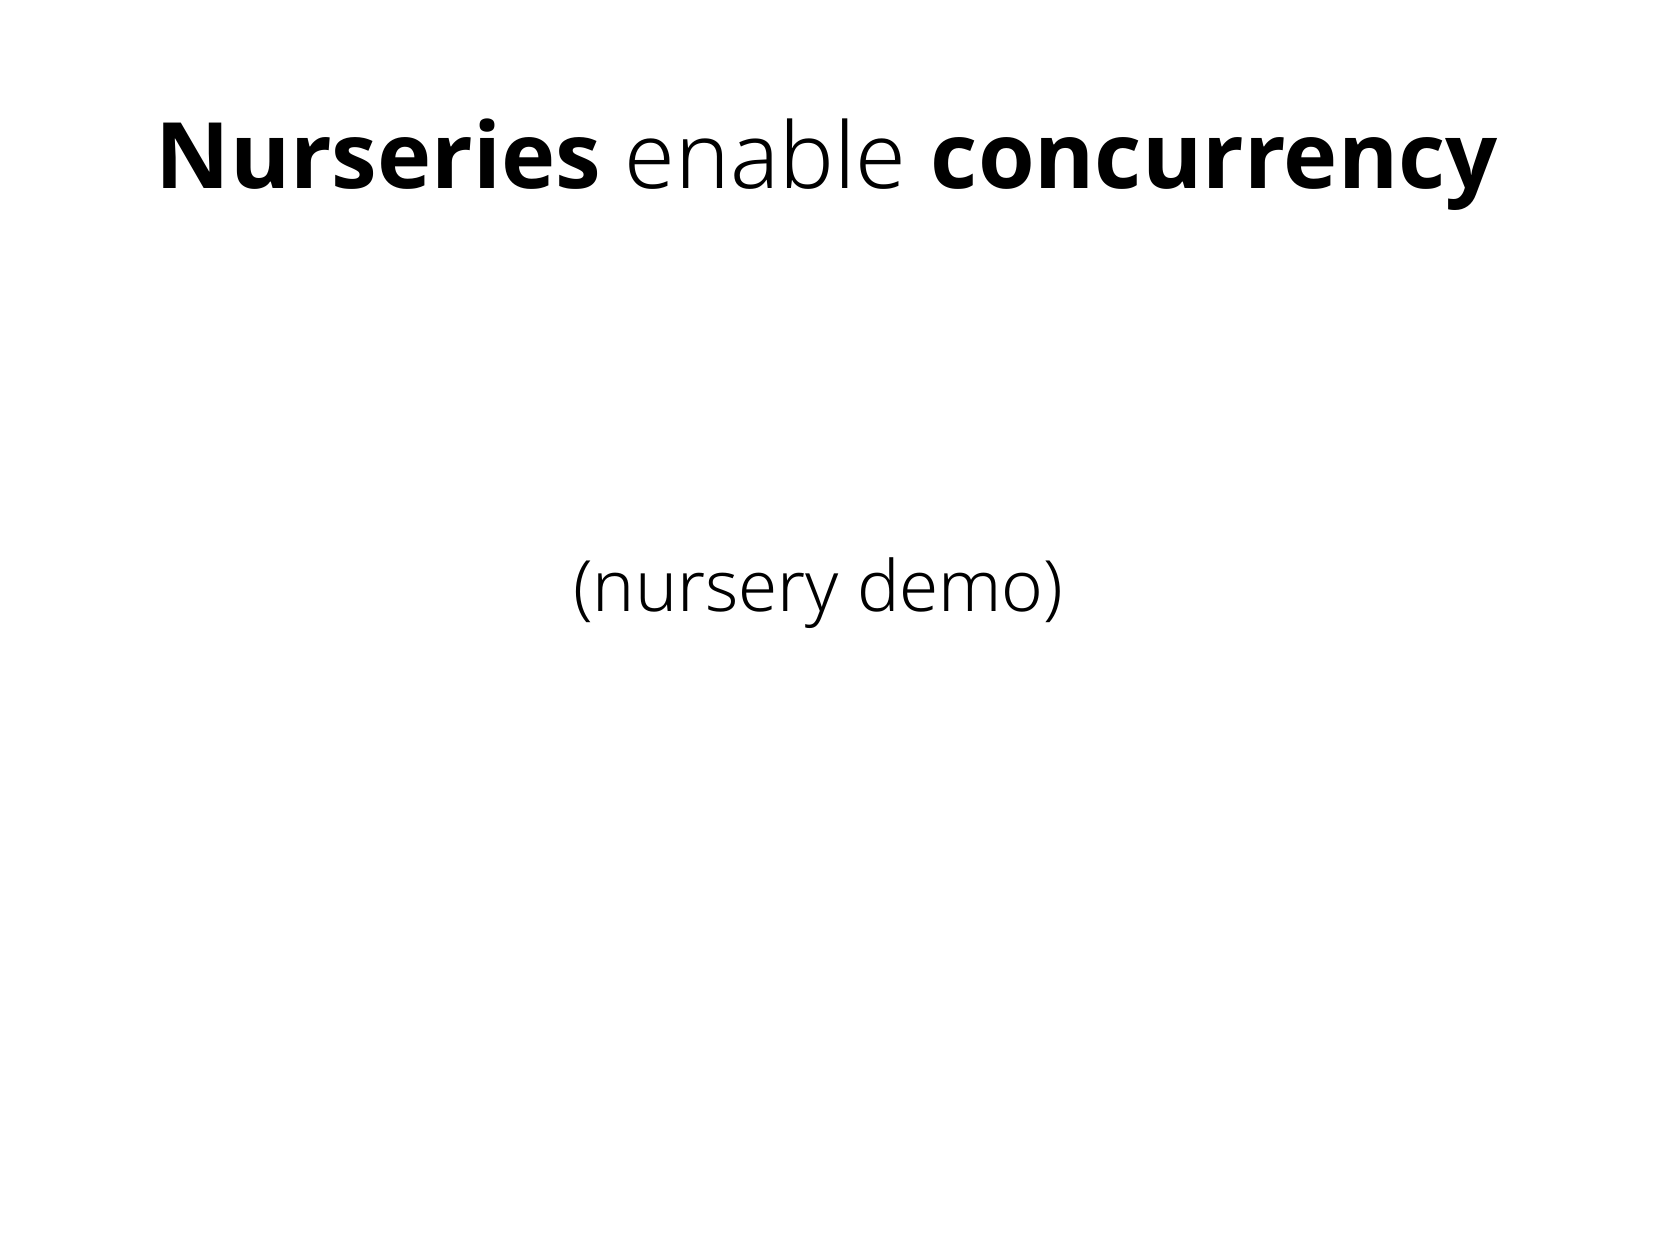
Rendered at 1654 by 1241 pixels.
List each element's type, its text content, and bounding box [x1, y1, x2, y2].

text_box (nursery demo) [144, 528, 1493, 869]
title Nurseries enable concurrency [82, 49, 1571, 257]
